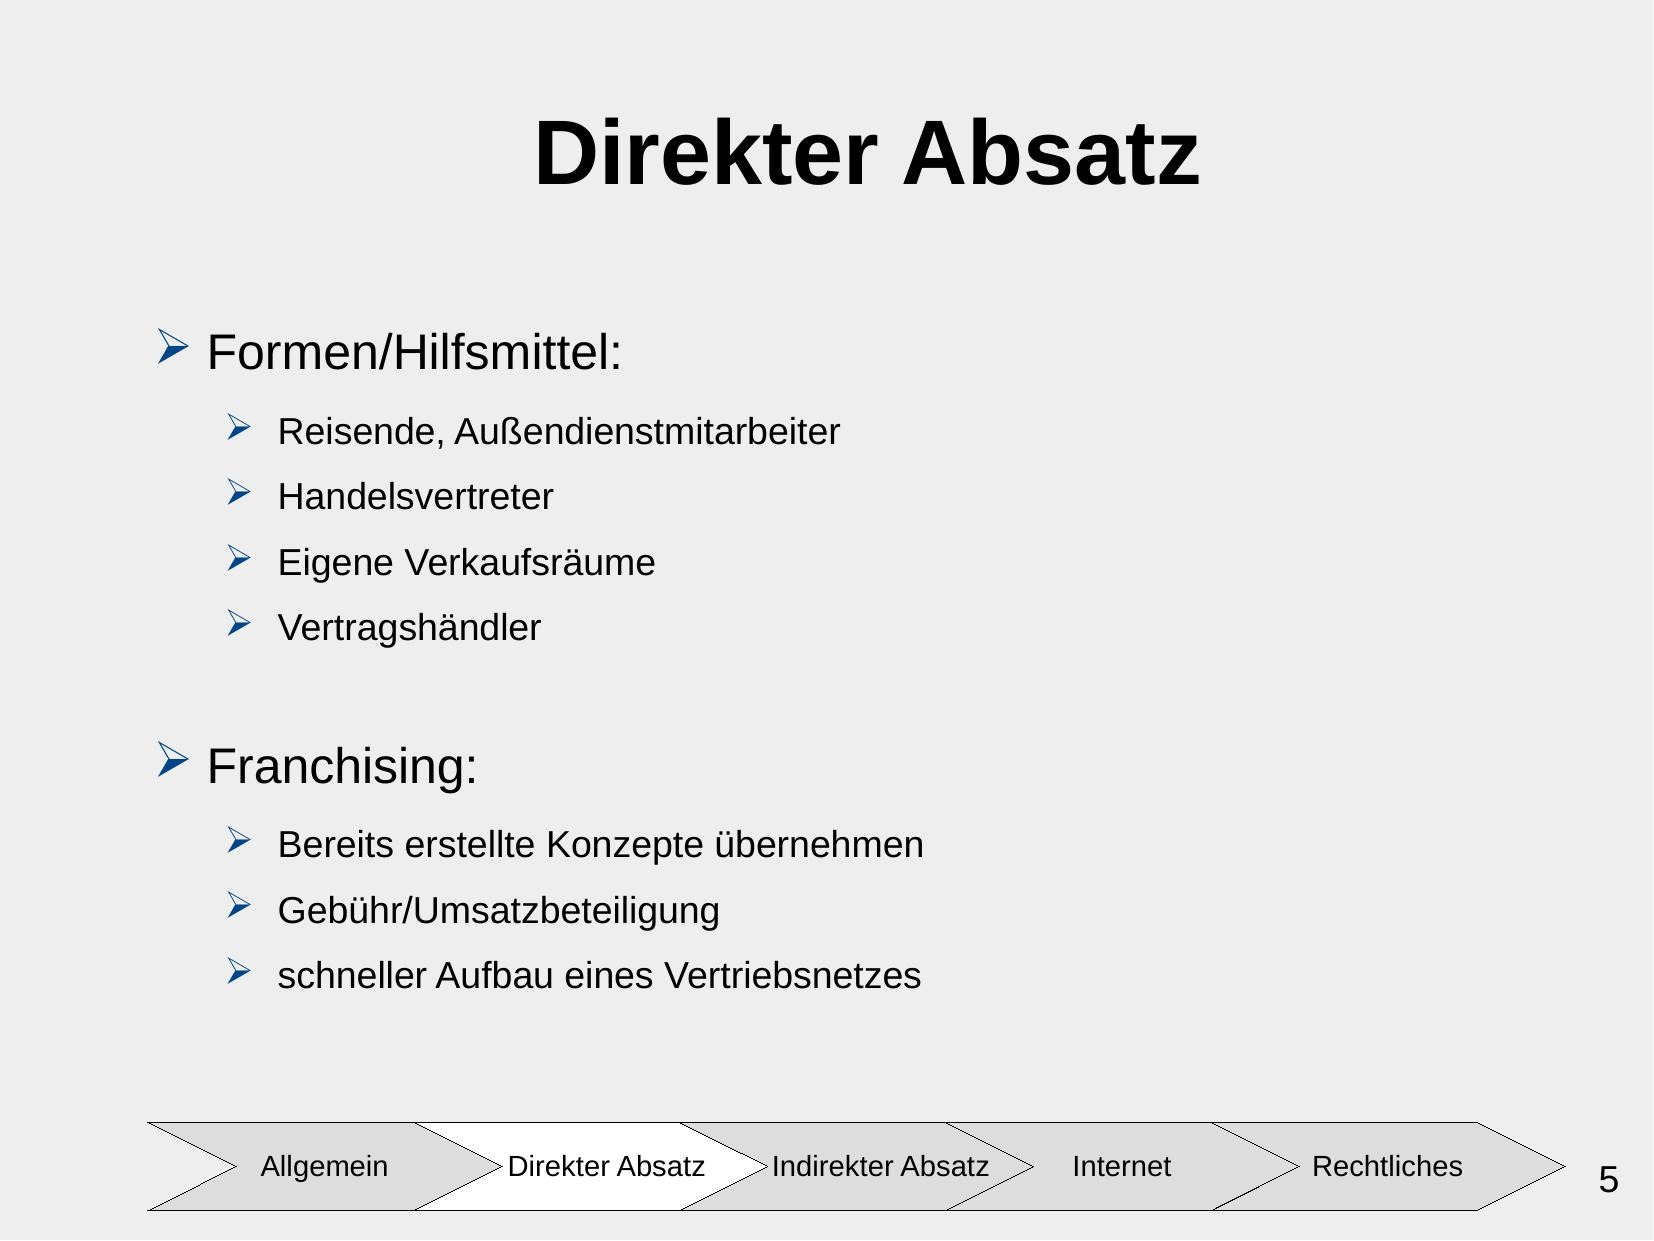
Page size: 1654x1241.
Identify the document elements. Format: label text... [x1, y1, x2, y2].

text_box Rechtliches [1210, 1122, 1566, 1211]
text_box <Nummer> [1583, 1151, 1654, 1209]
text_box Indirekter Absatz [679, 1122, 1032, 1211]
text_box Internet [944, 1122, 1297, 1211]
text_box Allgemein [147, 1122, 503, 1211]
text_box Direkter Absatz [415, 1122, 766, 1211]
list Formen/Hilfsmittel: Reisende, Außendienstmitarbeiter Handelsvertreter Eigene Verkaufsräume Vertragshändler Franchising: Bereits erstellte Konzepte übernehmen Gebühr/Umsatzbeteiligung schneller Aufbau eines Vertriebsnetzes [135, 324, 1625, 1088]
title Direkter Absatz [124, 49, 1613, 257]
